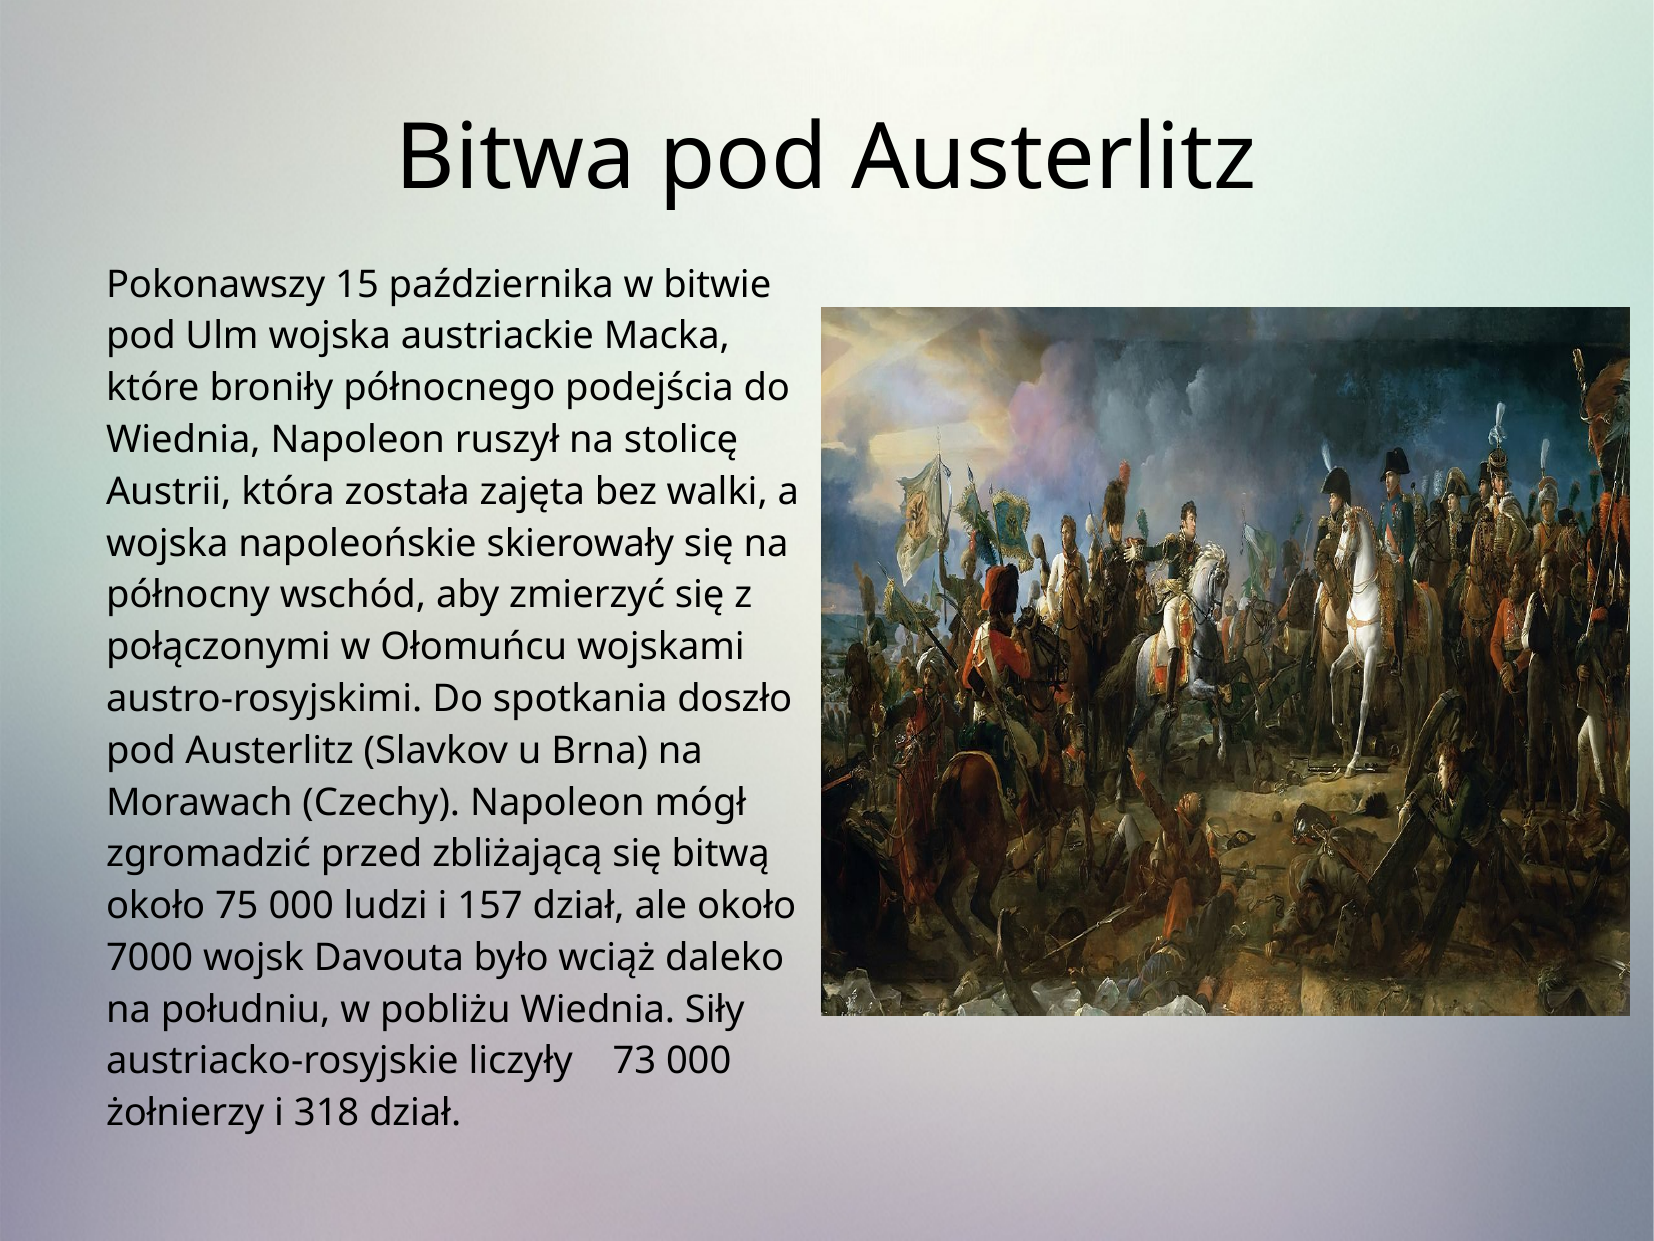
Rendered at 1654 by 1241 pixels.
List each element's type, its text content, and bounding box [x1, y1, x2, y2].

title Bitwa pod Austerlitz [82, 49, 1571, 257]
list Pokonawszy 15 października w bitwie pod Ulm wojska austriackie Macka, które broniły północnego podejścia do Wiednia, Napoleon ruszył na stolicę Austrii, która została zajęta bez walki, a wojska napoleońskie skierowały się na północny wschód, aby zmierzyć się z połączonymi w Ołomuńcu wojskami austro-rosyjskimi. Do spotkania doszło pod Austerlitz (Slavkov u Brna) na Morawach (Czechy). Napoleon mógł zgromadzić przed zbliżającą się bitwą około 75 000 ludzi i 157 dział, ale około 7000 wojsk Davouta było wciąż daleko na południu, w pobliżu Wiednia. Siły austriacko-rosyjskie liczyły 73 000 żołnierzy i 318 dział. [47, 256, 809, 1146]
picture [0, 0, 1654, 1241]
